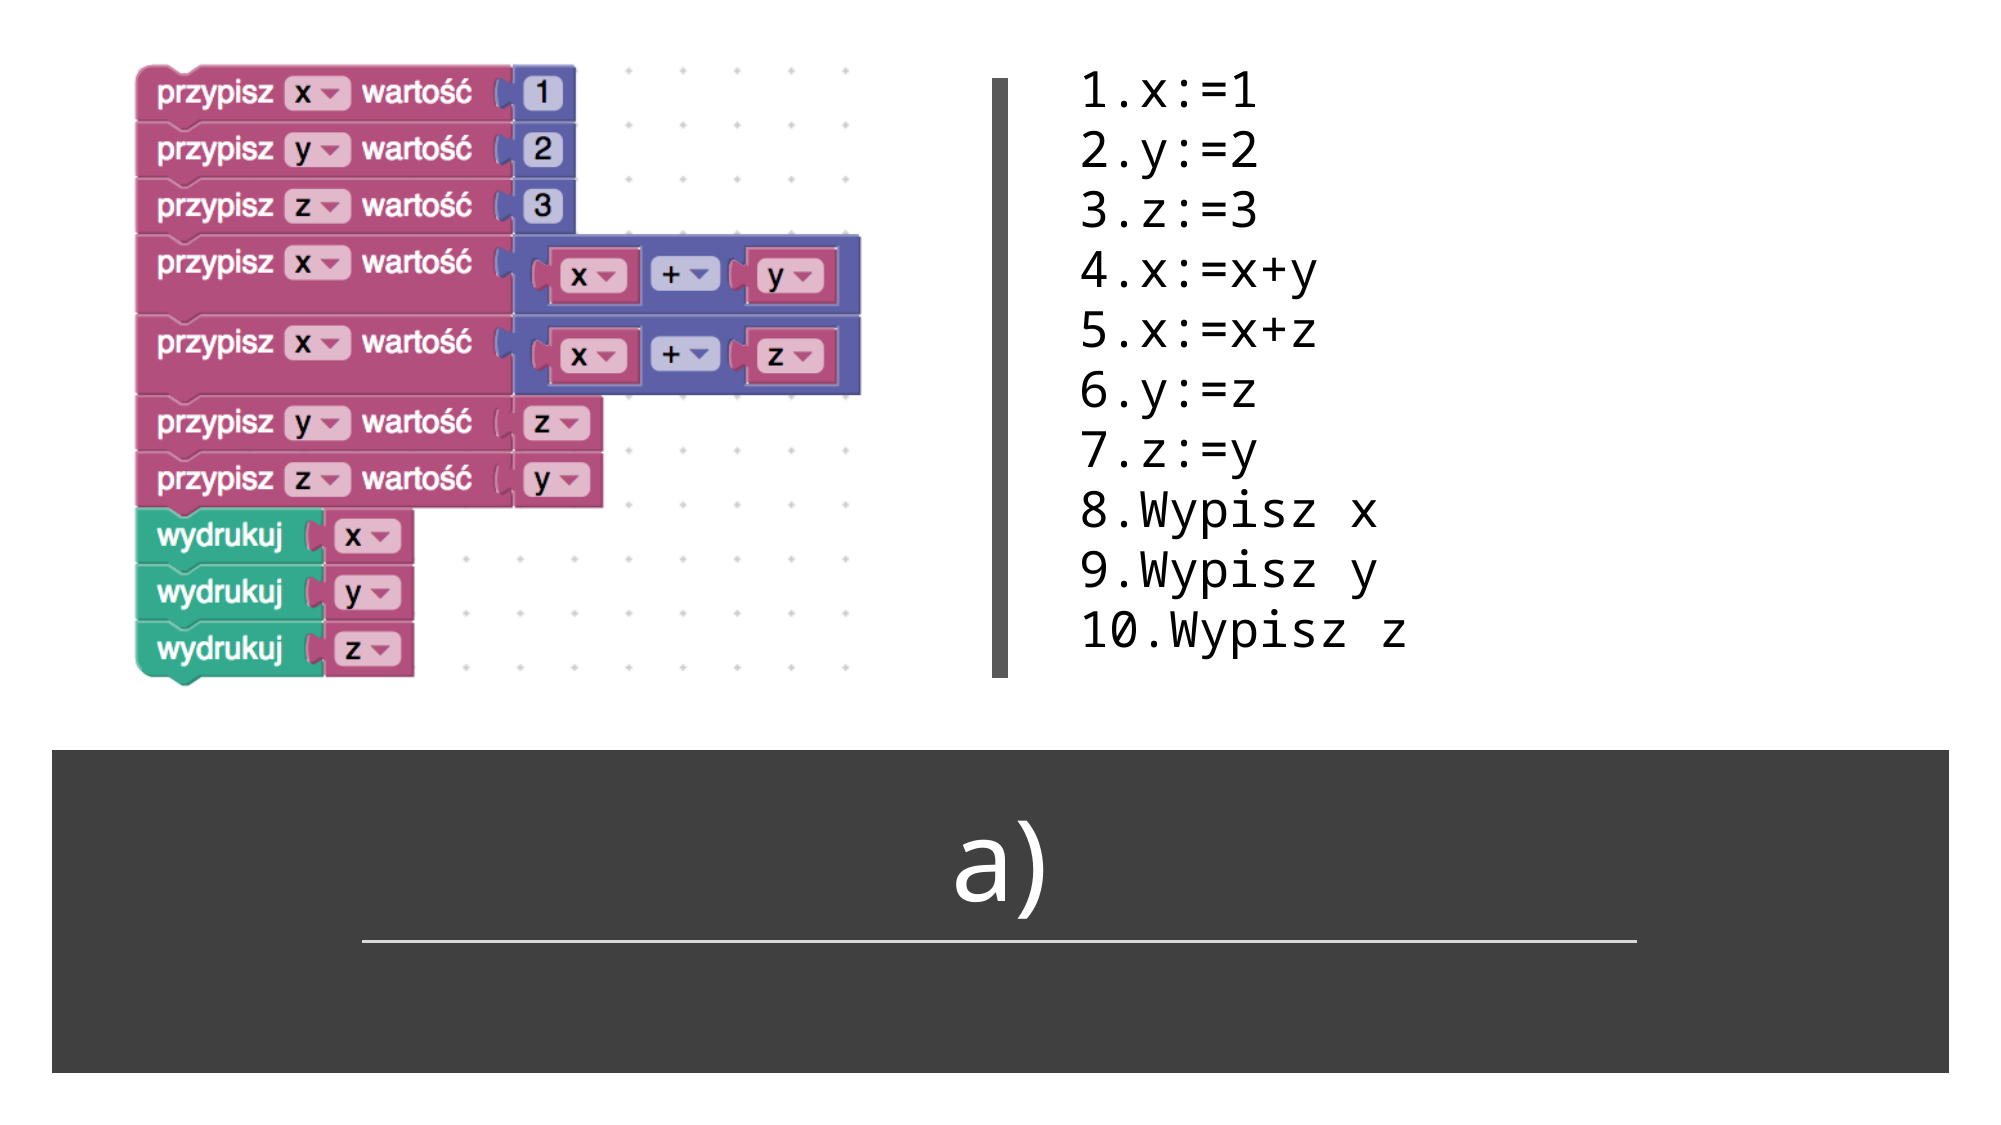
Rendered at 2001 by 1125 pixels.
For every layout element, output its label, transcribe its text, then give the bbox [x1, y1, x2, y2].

picture [119, 50, 881, 707]
title a) [86, 780, 1914, 933]
text_box x:=1 y:=2 z:=3 x:=x+y x:=x+z y:=z z:=y Wypisz x Wypisz y Wypisz z [1064, 50, 1939, 672]
text_box [62, 760, 1938, 1063]
